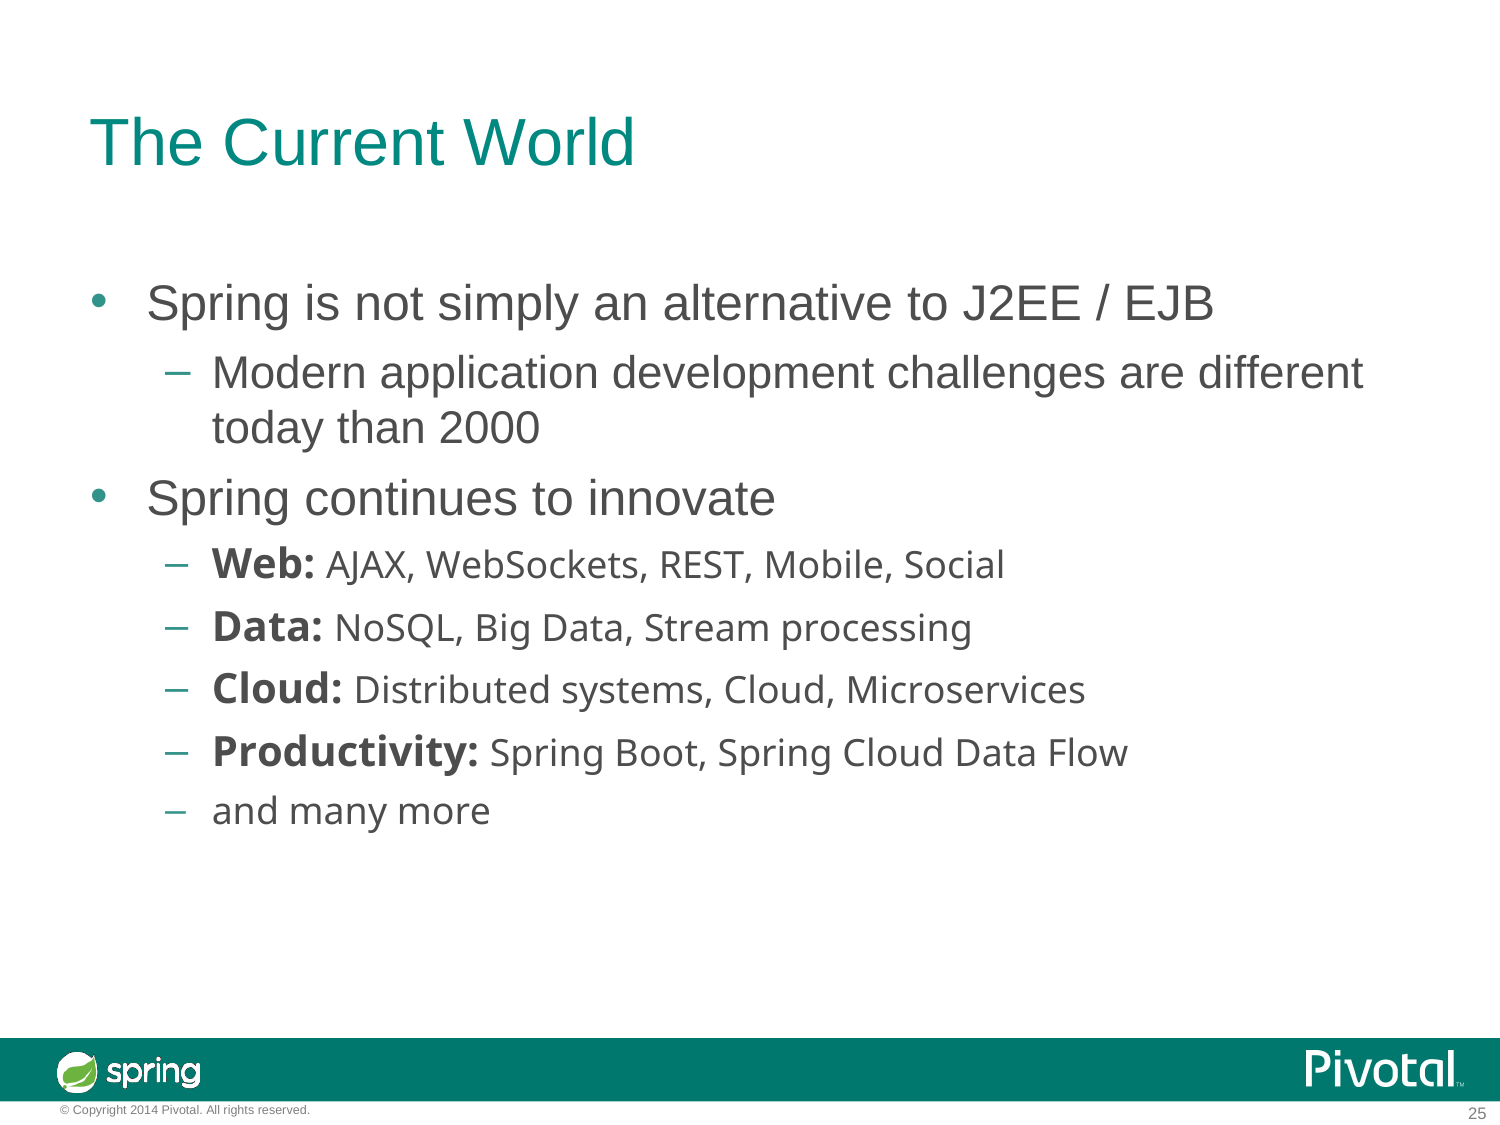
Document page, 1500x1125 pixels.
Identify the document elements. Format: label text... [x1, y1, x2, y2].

picture [32, 1041, 210, 1103]
title The Current World [75, 45, 1426, 233]
list Spring is not simply an alternative to J2EE / EJB Modern application development challenges are different today than 2000 Spring continues to innovate Web: AJAX, WebSockets, REST, Mobile, Social Data: NoSQL, Big Data, Stream processing Cloud: Distributed systems, Cloud, Microservices Productivity: Spring Boot, Spring Cloud Data Flow and many more [75, 262, 1426, 1005]
picture [1306, 1050, 1464, 1087]
